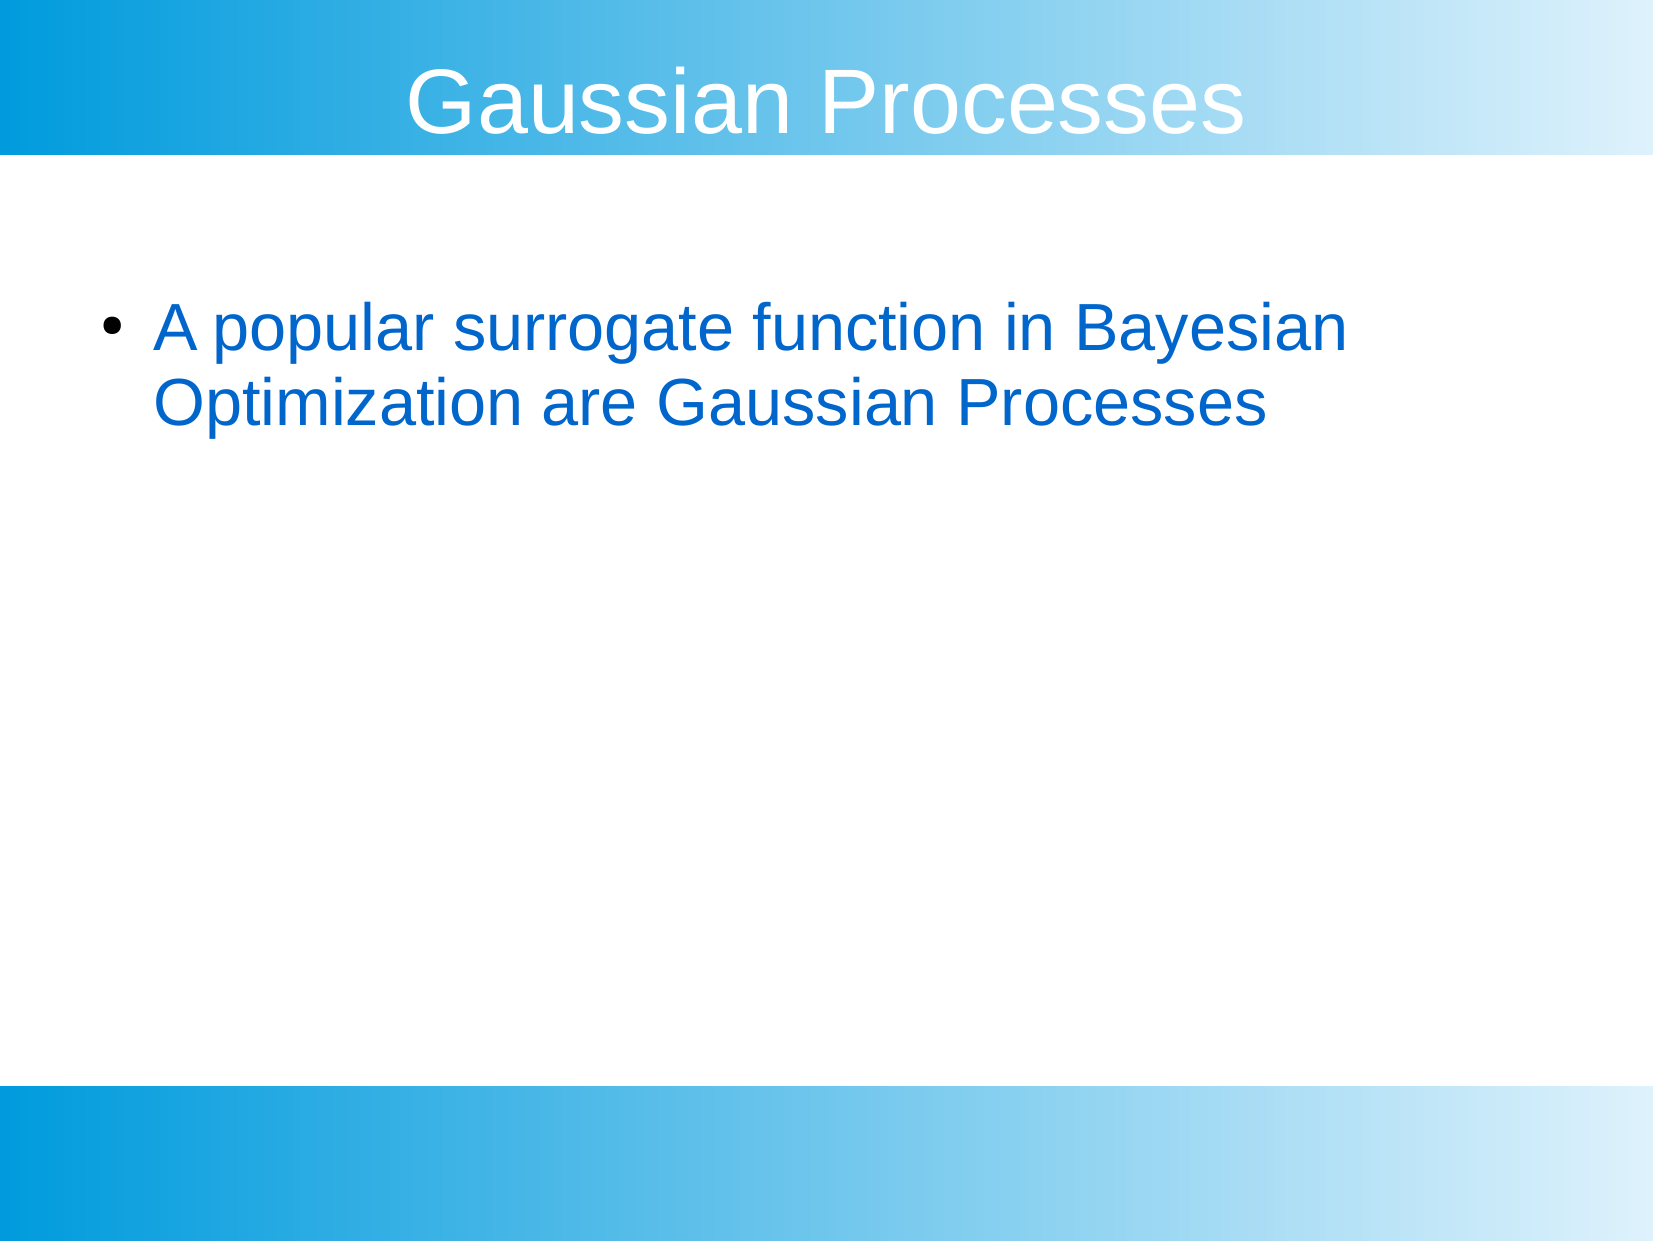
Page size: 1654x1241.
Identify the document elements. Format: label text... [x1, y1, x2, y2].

title Gaussian Processes [82, 49, 1571, 155]
list A popular surrogate function in Bayesian Optimization are Gaussian Processes [82, 290, 1571, 1010]
